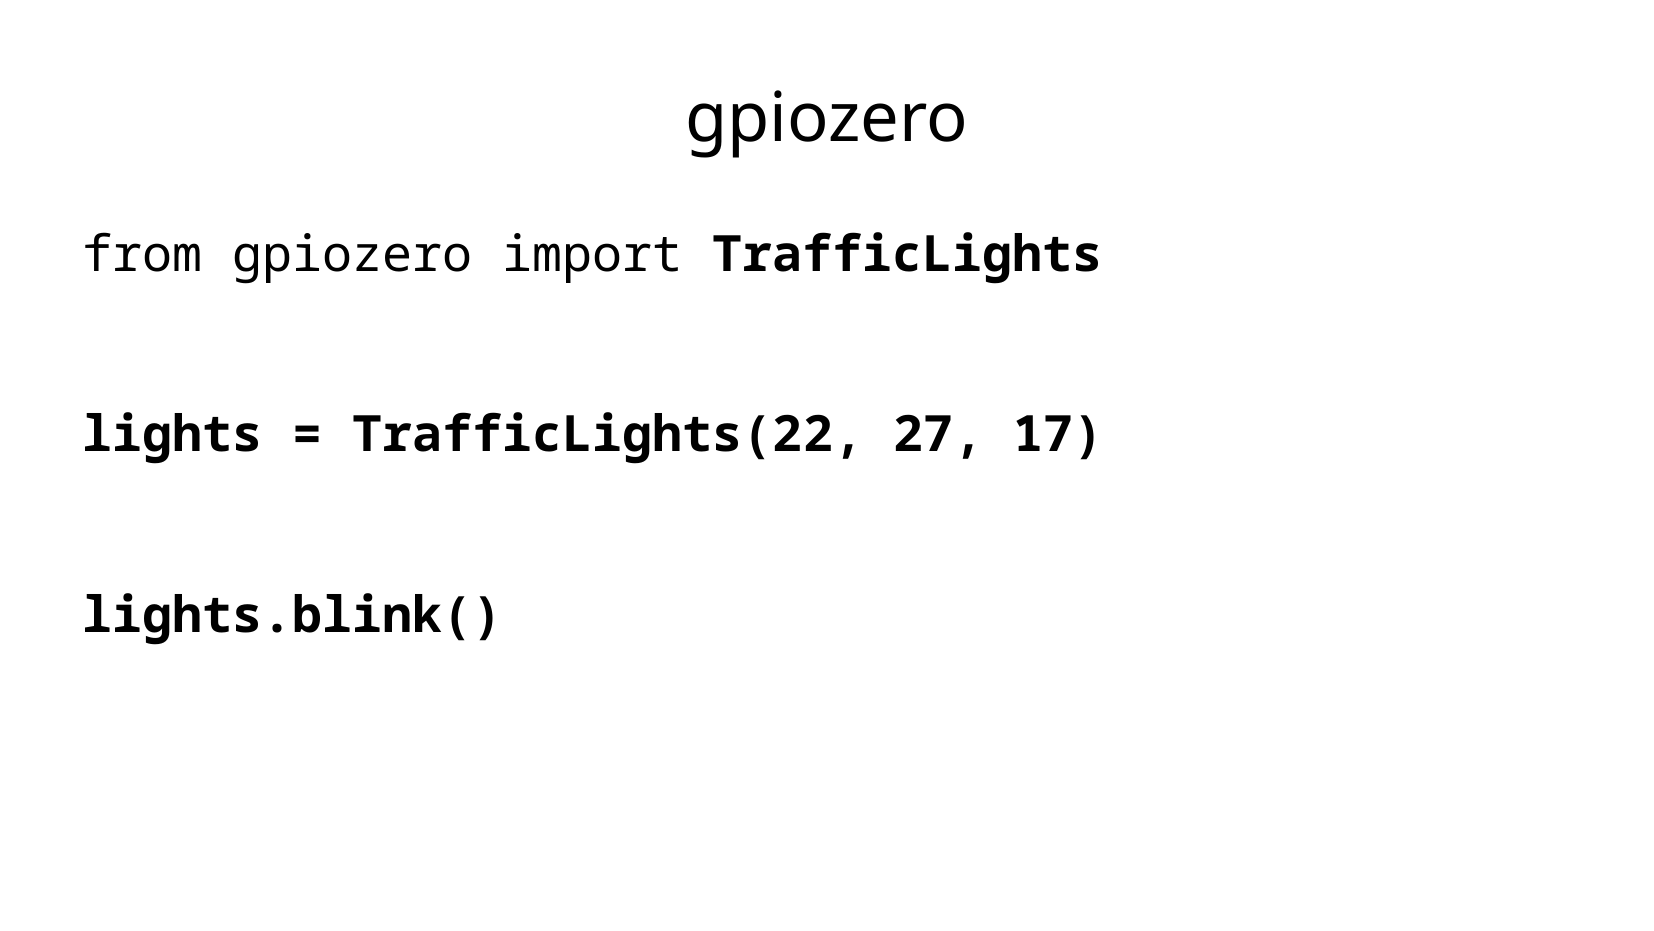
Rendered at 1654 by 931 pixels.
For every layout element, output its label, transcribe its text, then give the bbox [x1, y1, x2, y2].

list from gpiozero import TrafficLights lights = TrafficLights(22, 27, 17) lights.blink() [82, 217, 1571, 758]
title gpiozero [82, 37, 1571, 193]
